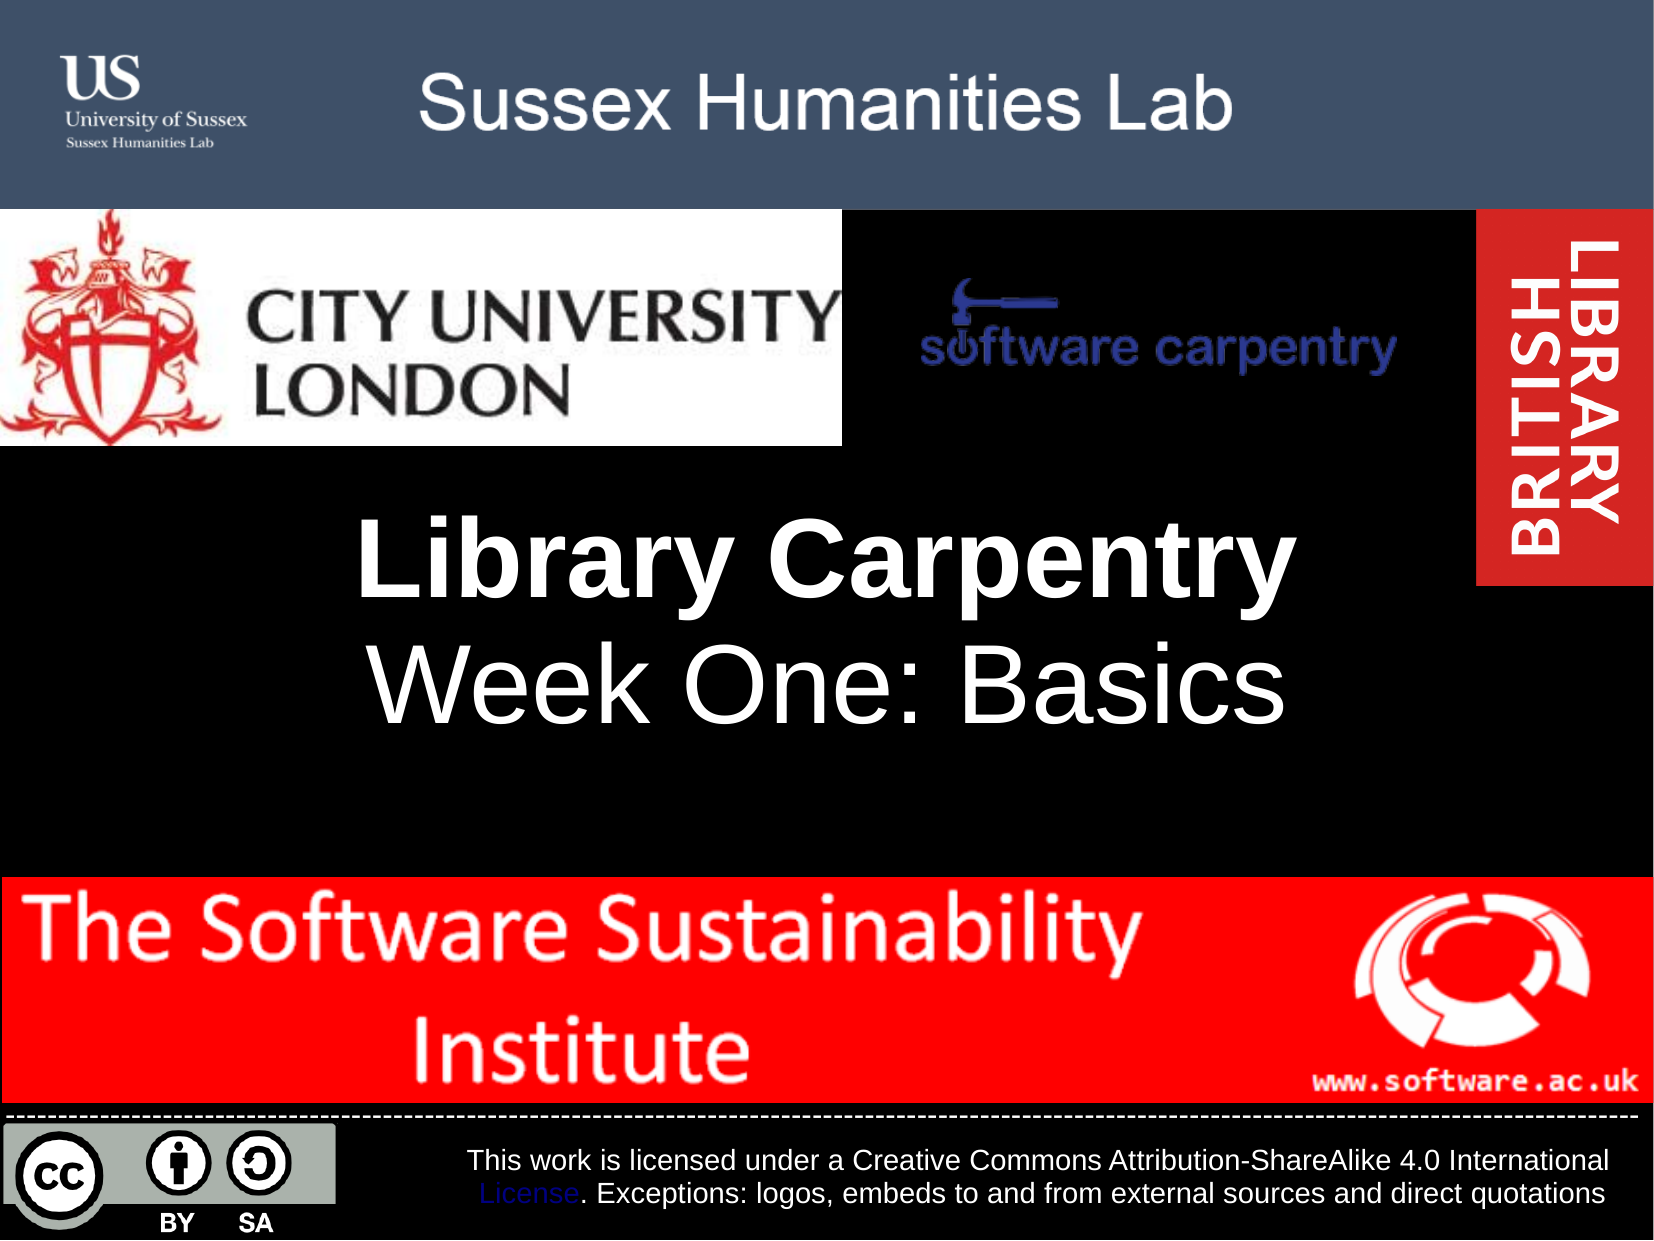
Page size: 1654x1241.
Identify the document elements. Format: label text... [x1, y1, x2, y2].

picture [0, 0, 1654, 586]
picture [2, 877, 1654, 1103]
picture [921, 278, 1397, 376]
picture [0, 1120, 338, 1239]
subtitle Library Carpentry Week One: Basics [82, 210, 1571, 877]
text_box ------------------------------------------------------------------------------------------------------------------------------------------------------------ [0, 989, 1649, 1241]
